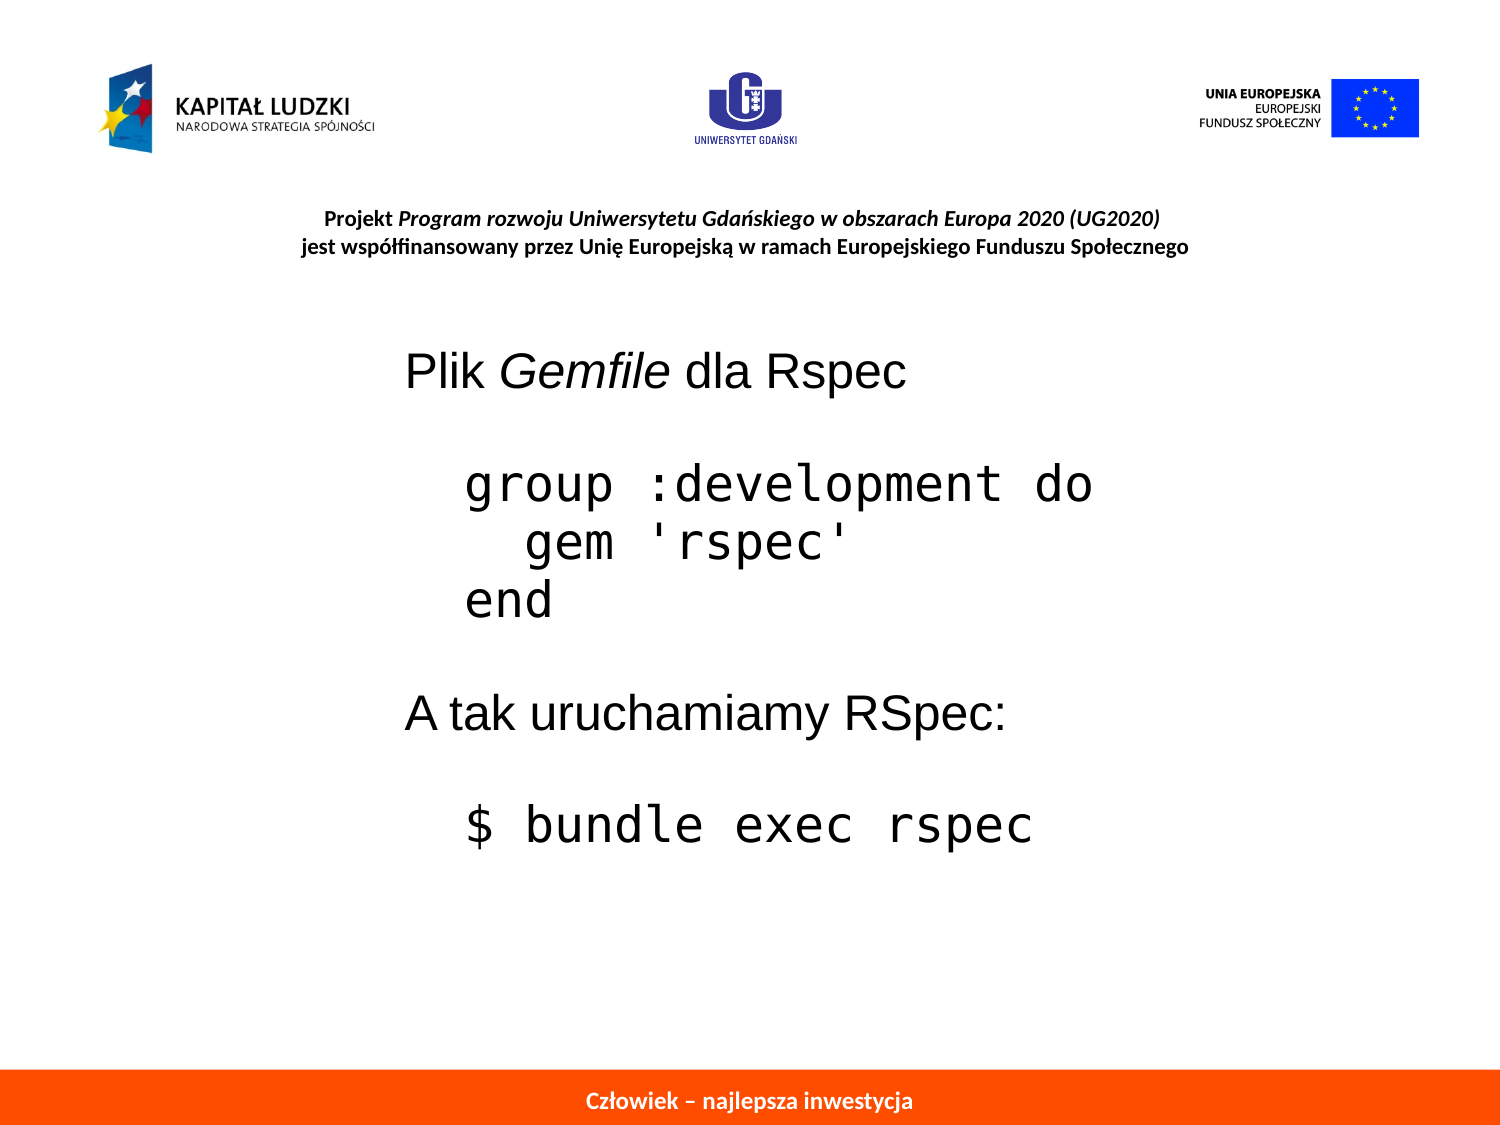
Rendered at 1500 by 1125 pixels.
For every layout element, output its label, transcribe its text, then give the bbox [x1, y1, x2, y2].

text_box Projekt Program rozwoju Uniwersytetu Gdańskiego w obszarach Europa 2020 (UG2020) jest współfinansowany przez Unię Europejską w ramach Europejskiego Funduszu Społecznego [53, 196, 1439, 267]
text_box Plik Gemfile dla Rspec group :development do gem 'rspec' end A tak uruchamiamy RSpec: $ bundle exec rspec [389, 335, 1110, 863]
footer Człowiek – najlepsza inwestycja [0, 1069, 1500, 1125]
picture [53, 19, 418, 196]
picture [692, 69, 800, 147]
picture [1179, 60, 1439, 156]
